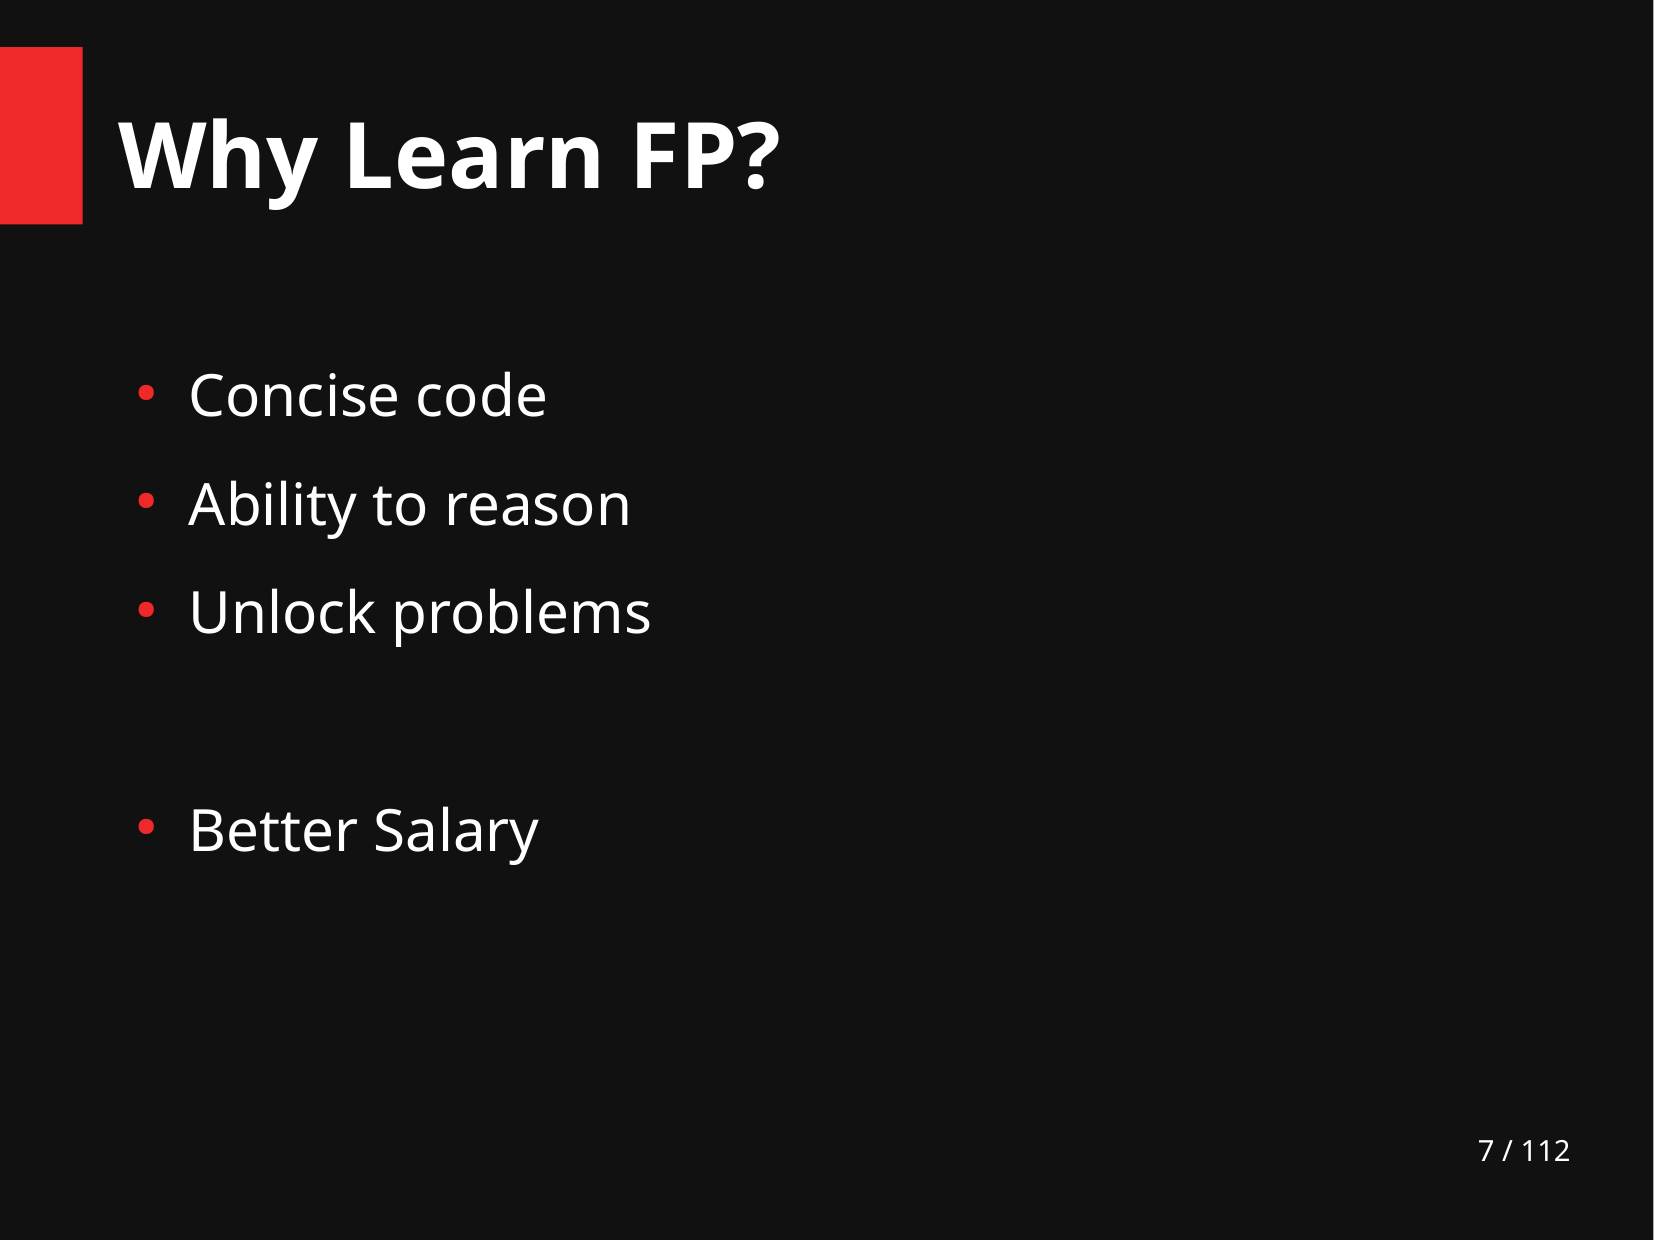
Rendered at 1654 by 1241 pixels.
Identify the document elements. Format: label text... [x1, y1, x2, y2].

title Why Learn FP? [118, 49, 1571, 257]
list Concise code Ability to reason Unlock problems Better Salary [118, 354, 1536, 1074]
